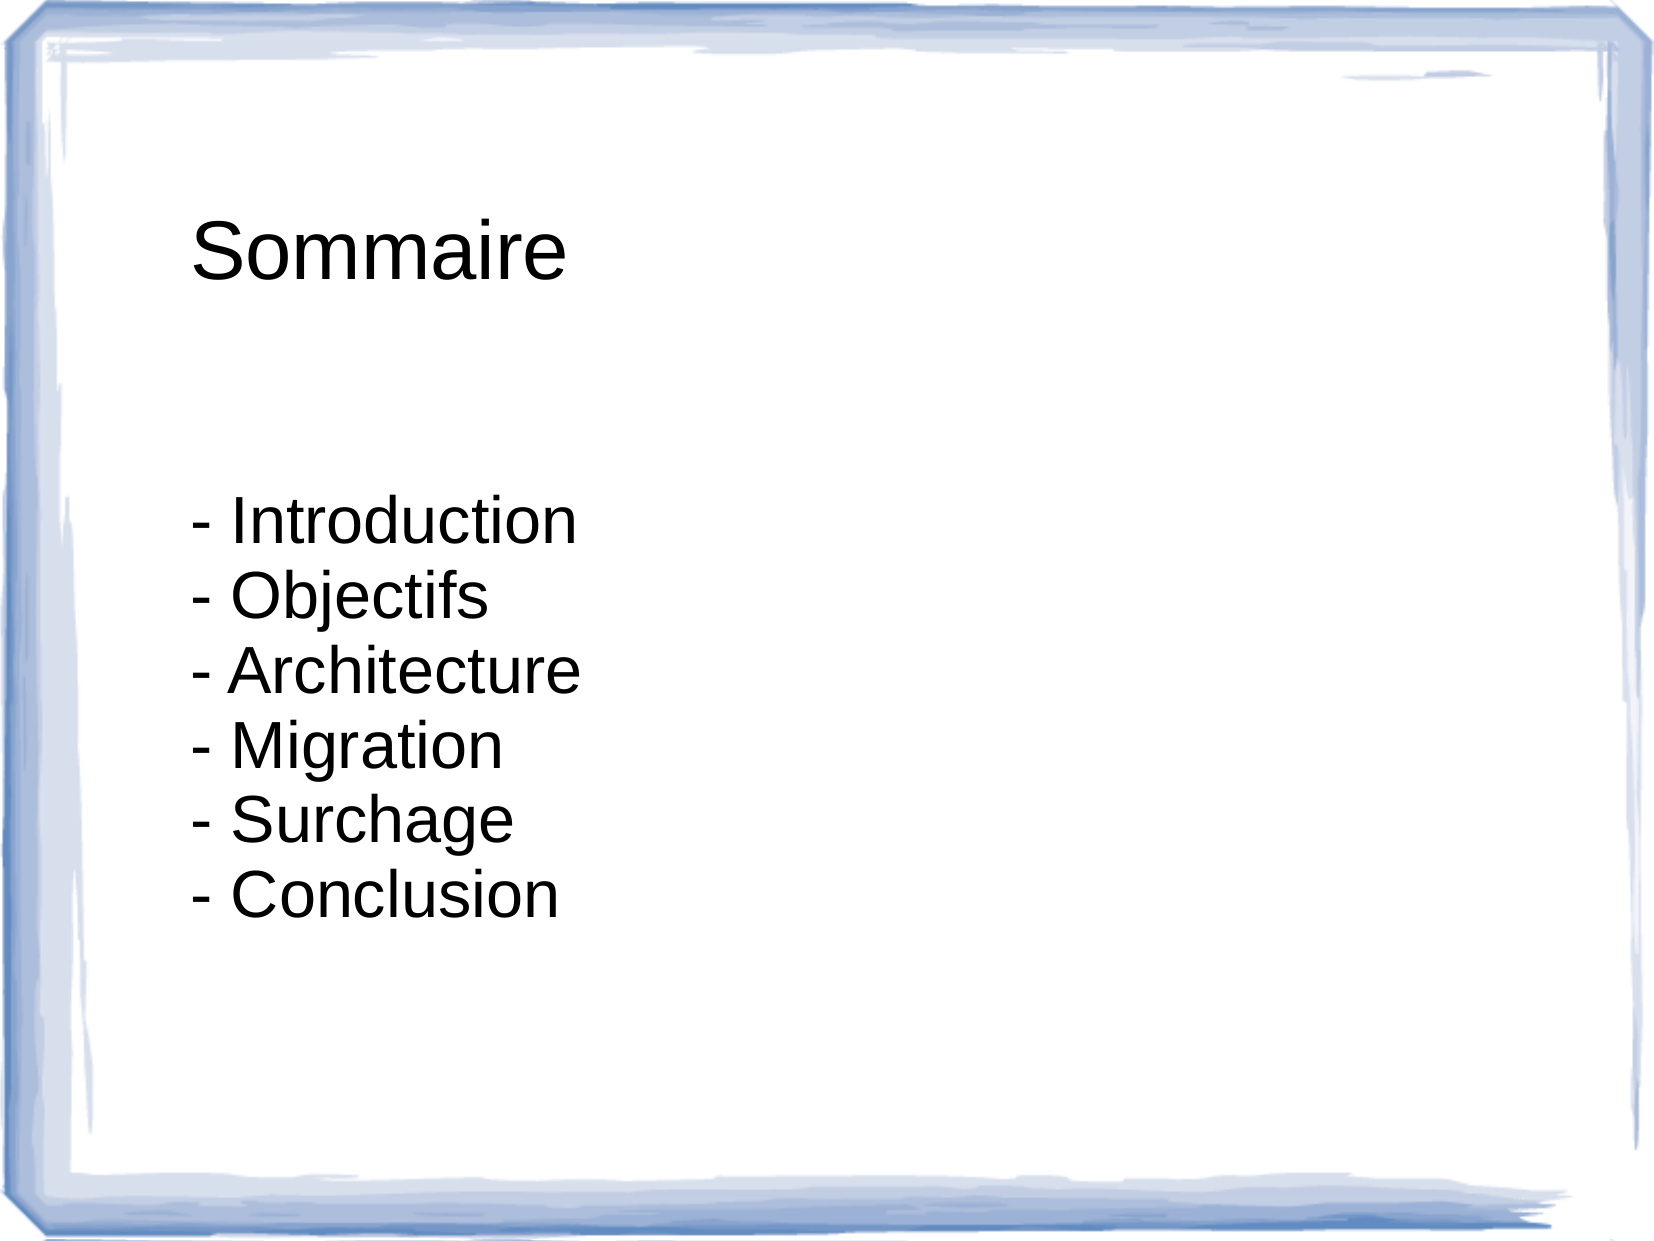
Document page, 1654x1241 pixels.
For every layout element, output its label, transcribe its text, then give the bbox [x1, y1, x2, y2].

text_box Sommaire - Introduction - Objectifs - Architecture - Migration - Surchage - Conclusion [175, 197, 1511, 1001]
picture [0, 0, 1654, 1241]
